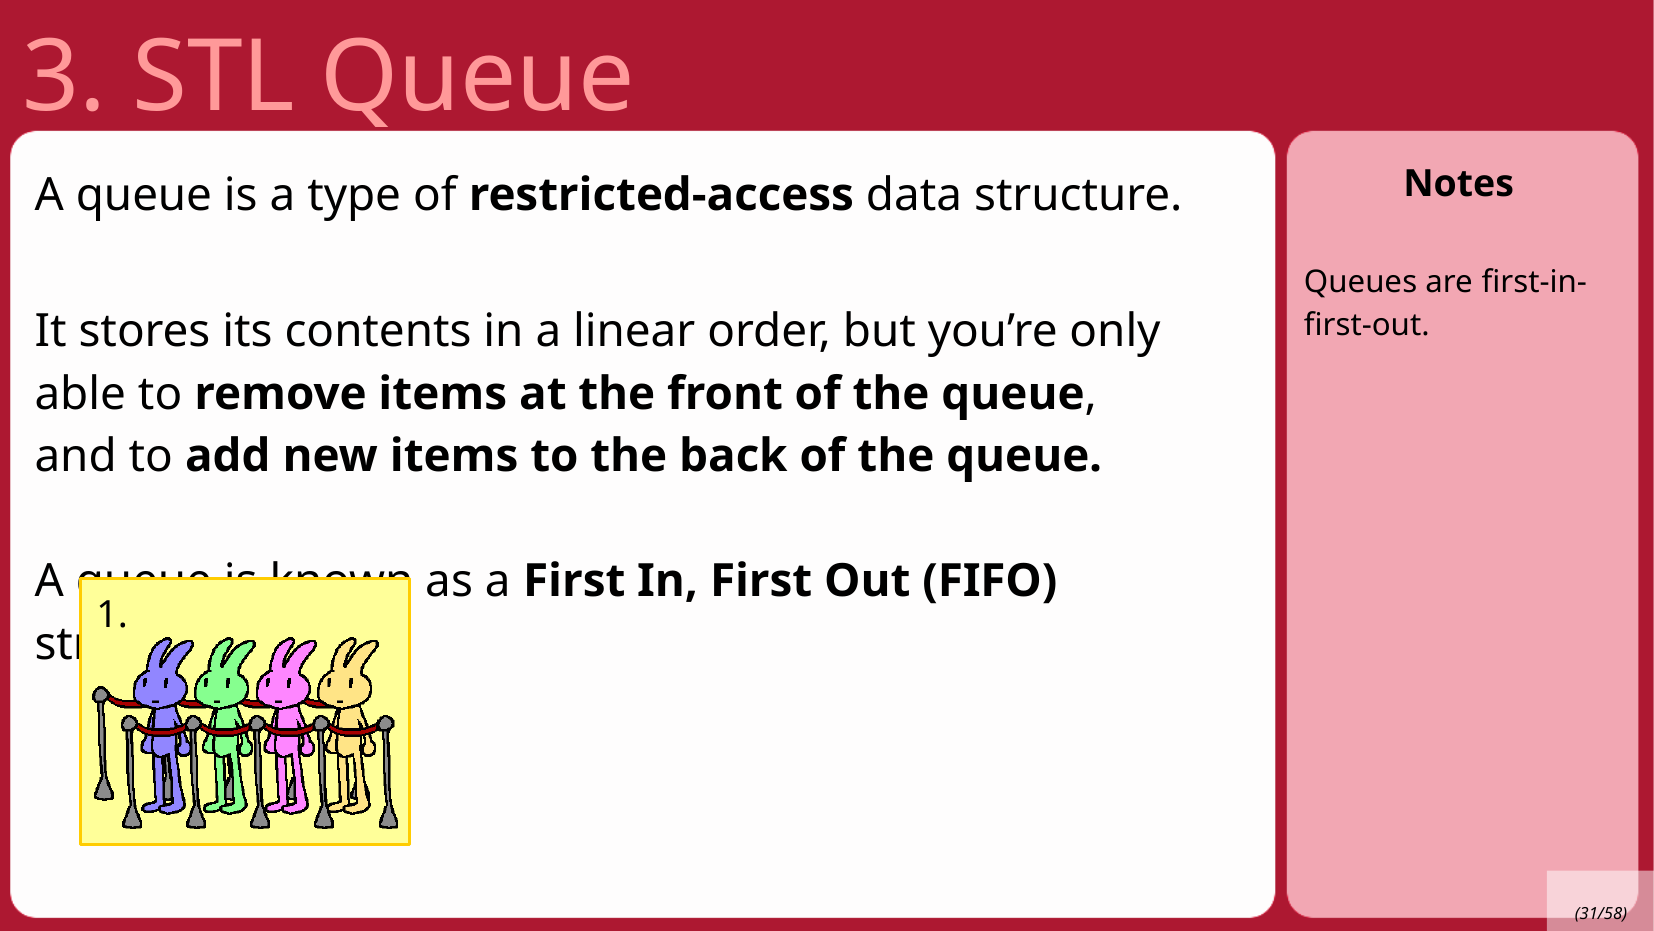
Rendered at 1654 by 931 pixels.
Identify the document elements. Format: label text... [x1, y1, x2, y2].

title 3. STL Queue [22, 7, 1511, 136]
text_box Notes Queues are first-in-first-out. [1289, 149, 1629, 319]
text_box (<number>/58) [1546, 877, 1654, 931]
text_box A queue is a type of restricted-access data structure. It stores its contents in a linear order, but you’re only able to remove items at the front of the queue, and to add new items to the back of the queue. A queue is known as a First In, First Out (FIFO) structure. [34, 160, 1248, 531]
picture [0, 0, 1654, 931]
text_box 1. [80, 578, 410, 845]
